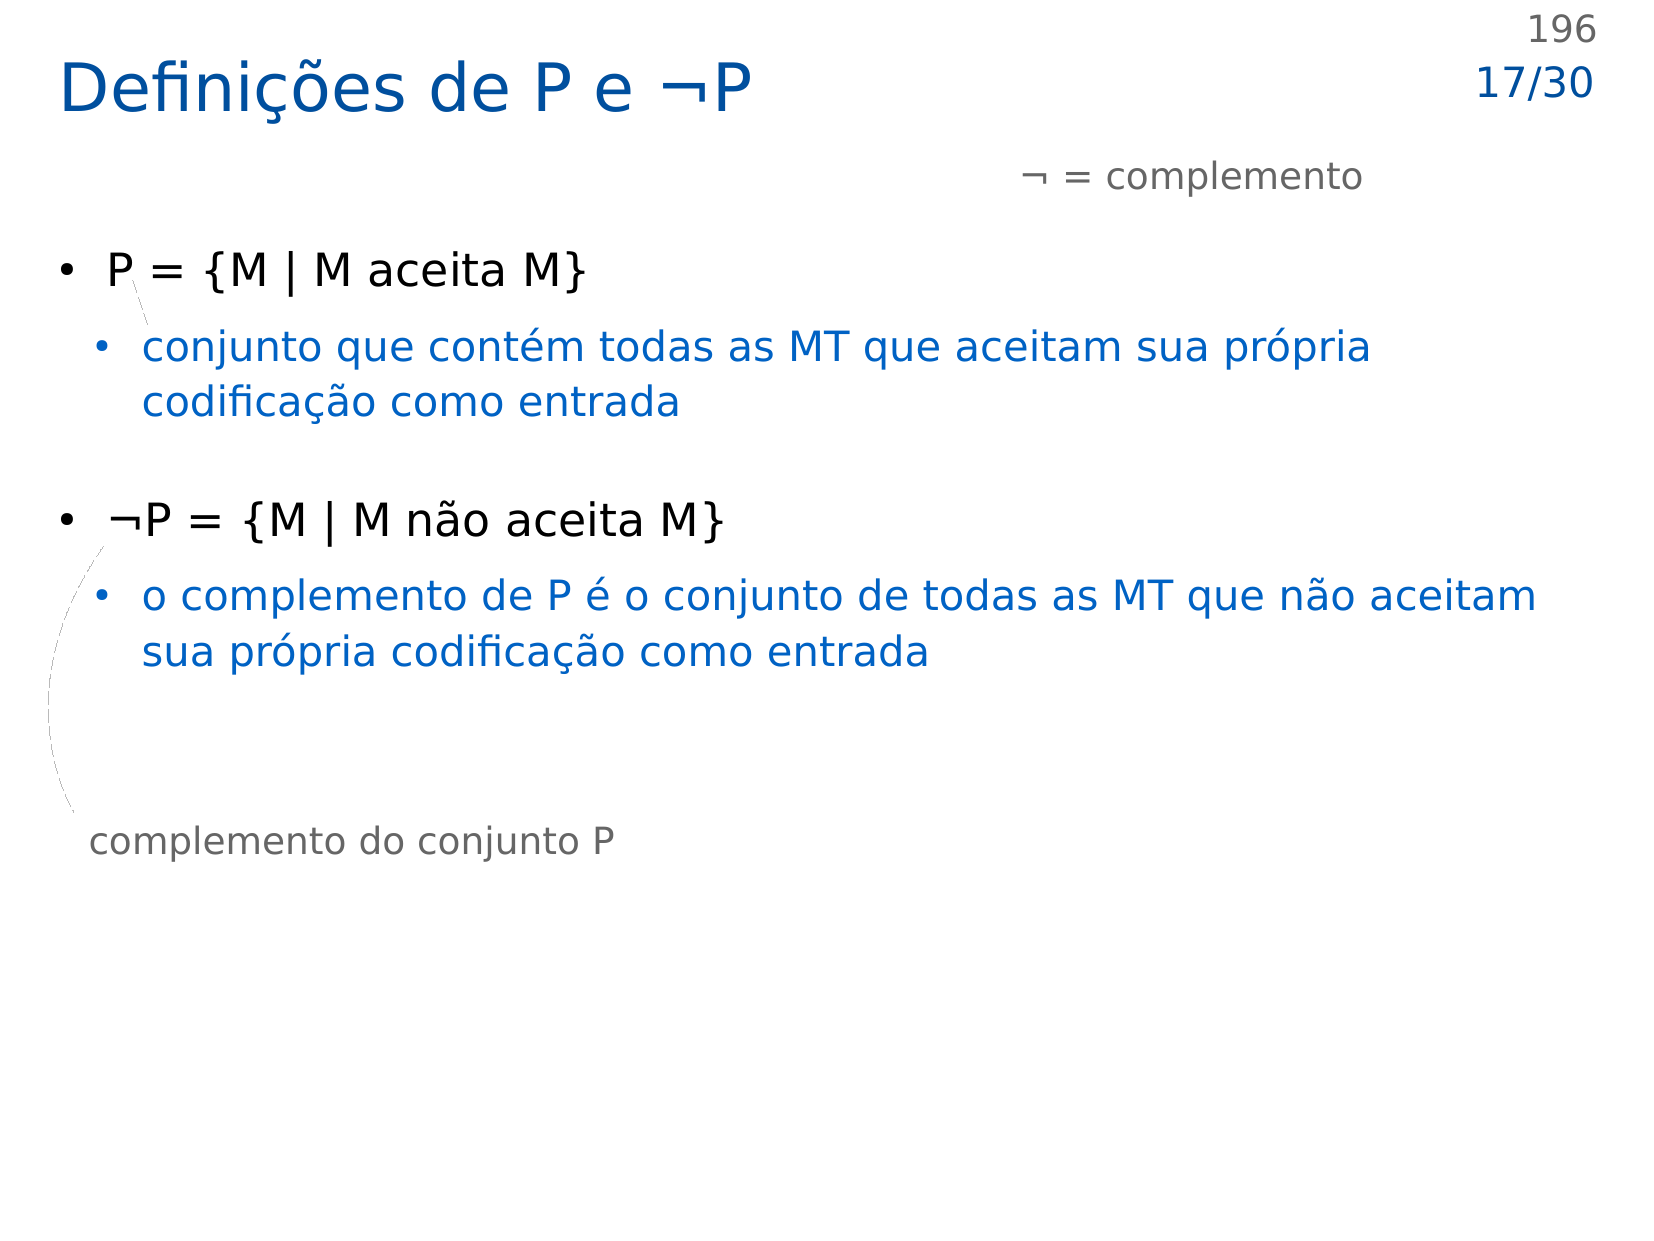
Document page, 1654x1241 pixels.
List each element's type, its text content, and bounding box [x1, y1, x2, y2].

text_box complemento do conjunto P [73, 812, 916, 871]
text_box 196 [1375, 0, 1613, 64]
title Definições de P e ¬P [59, 29, 1625, 148]
text_box ¬ = complemento [1003, 147, 1565, 206]
list P = {M | M aceita M} conjunto que contém todas as MT que aceitam sua própria codificação como entrada ¬P = {M | M não aceita M} o complemento de P é o conjunto de todas as MT que não aceitam sua própria codificação como entrada [59, 236, 1595, 1211]
